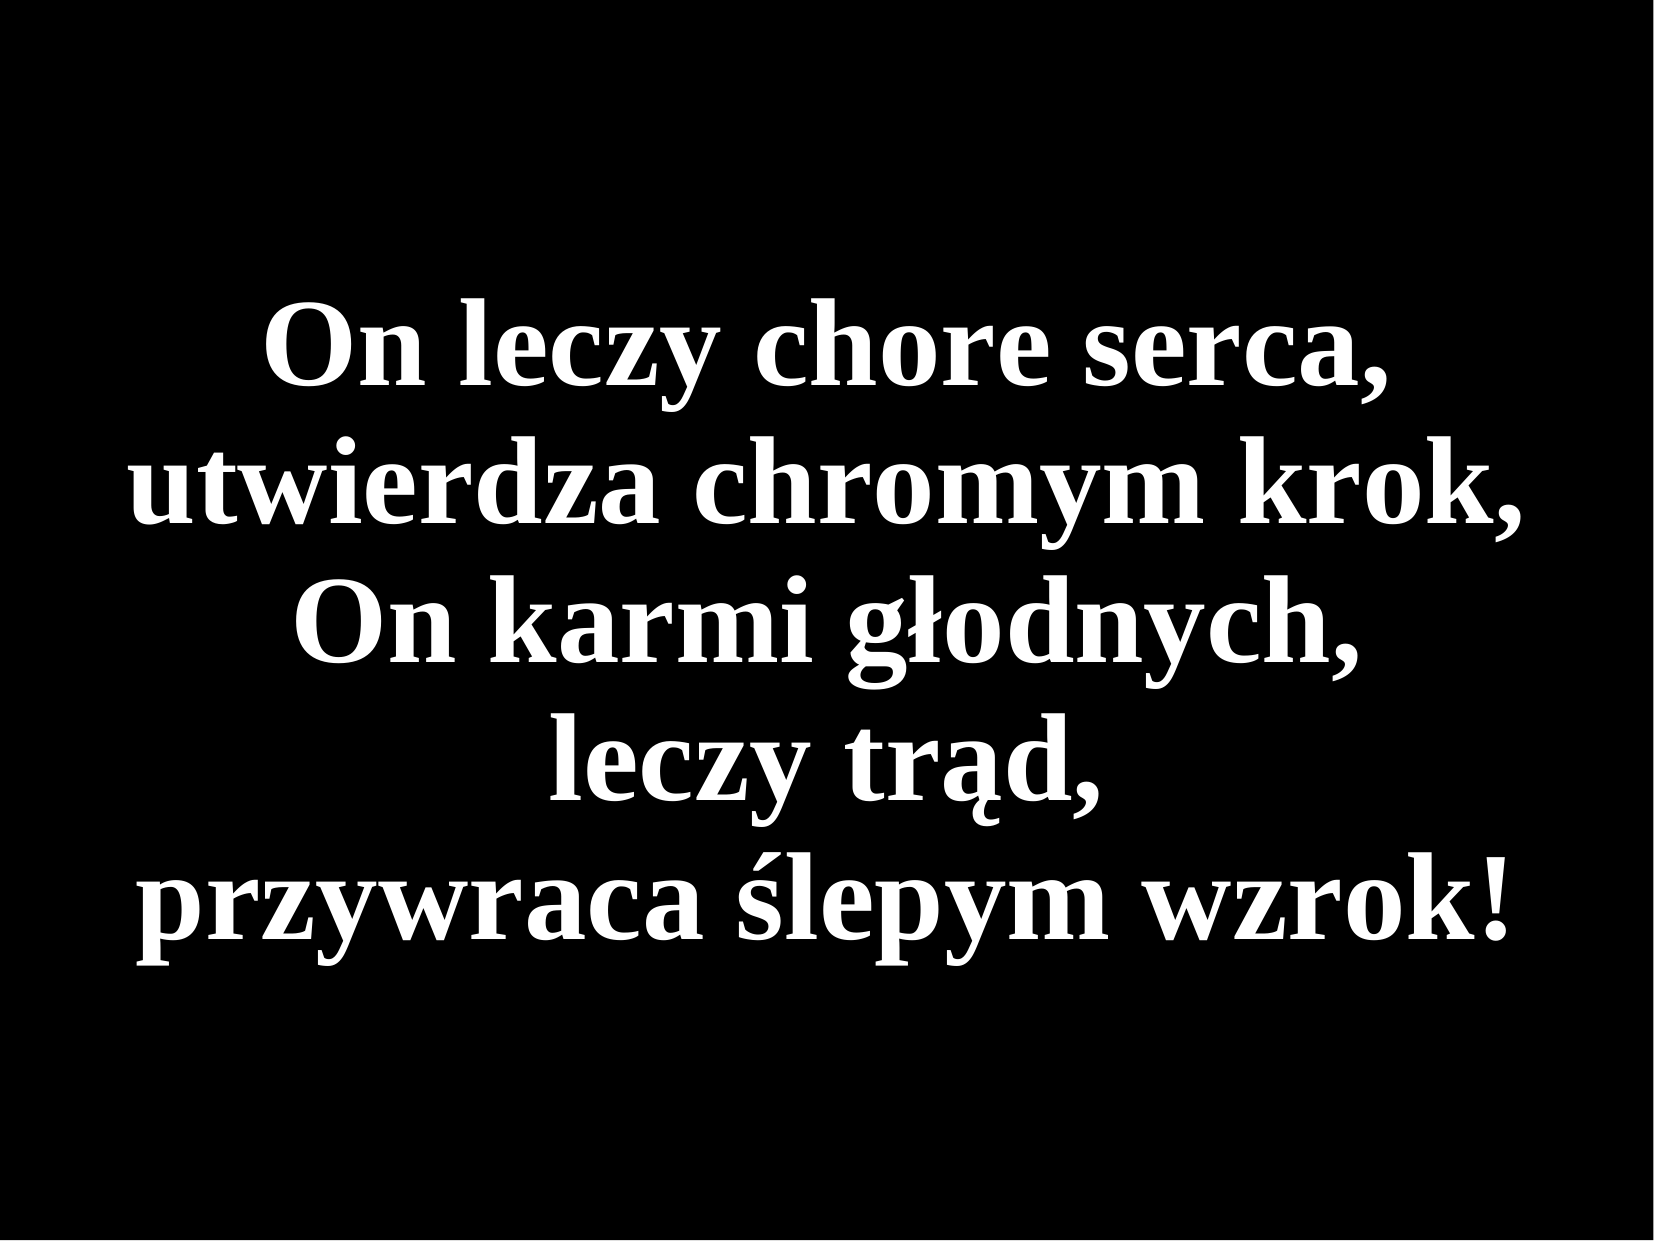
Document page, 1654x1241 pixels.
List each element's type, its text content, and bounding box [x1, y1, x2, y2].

title On leczy chore serca, utwierdza chromym krok, On karmi głodnych, leczy trąd, przywraca ślepym wzrok! [0, 0, 1654, 1241]
